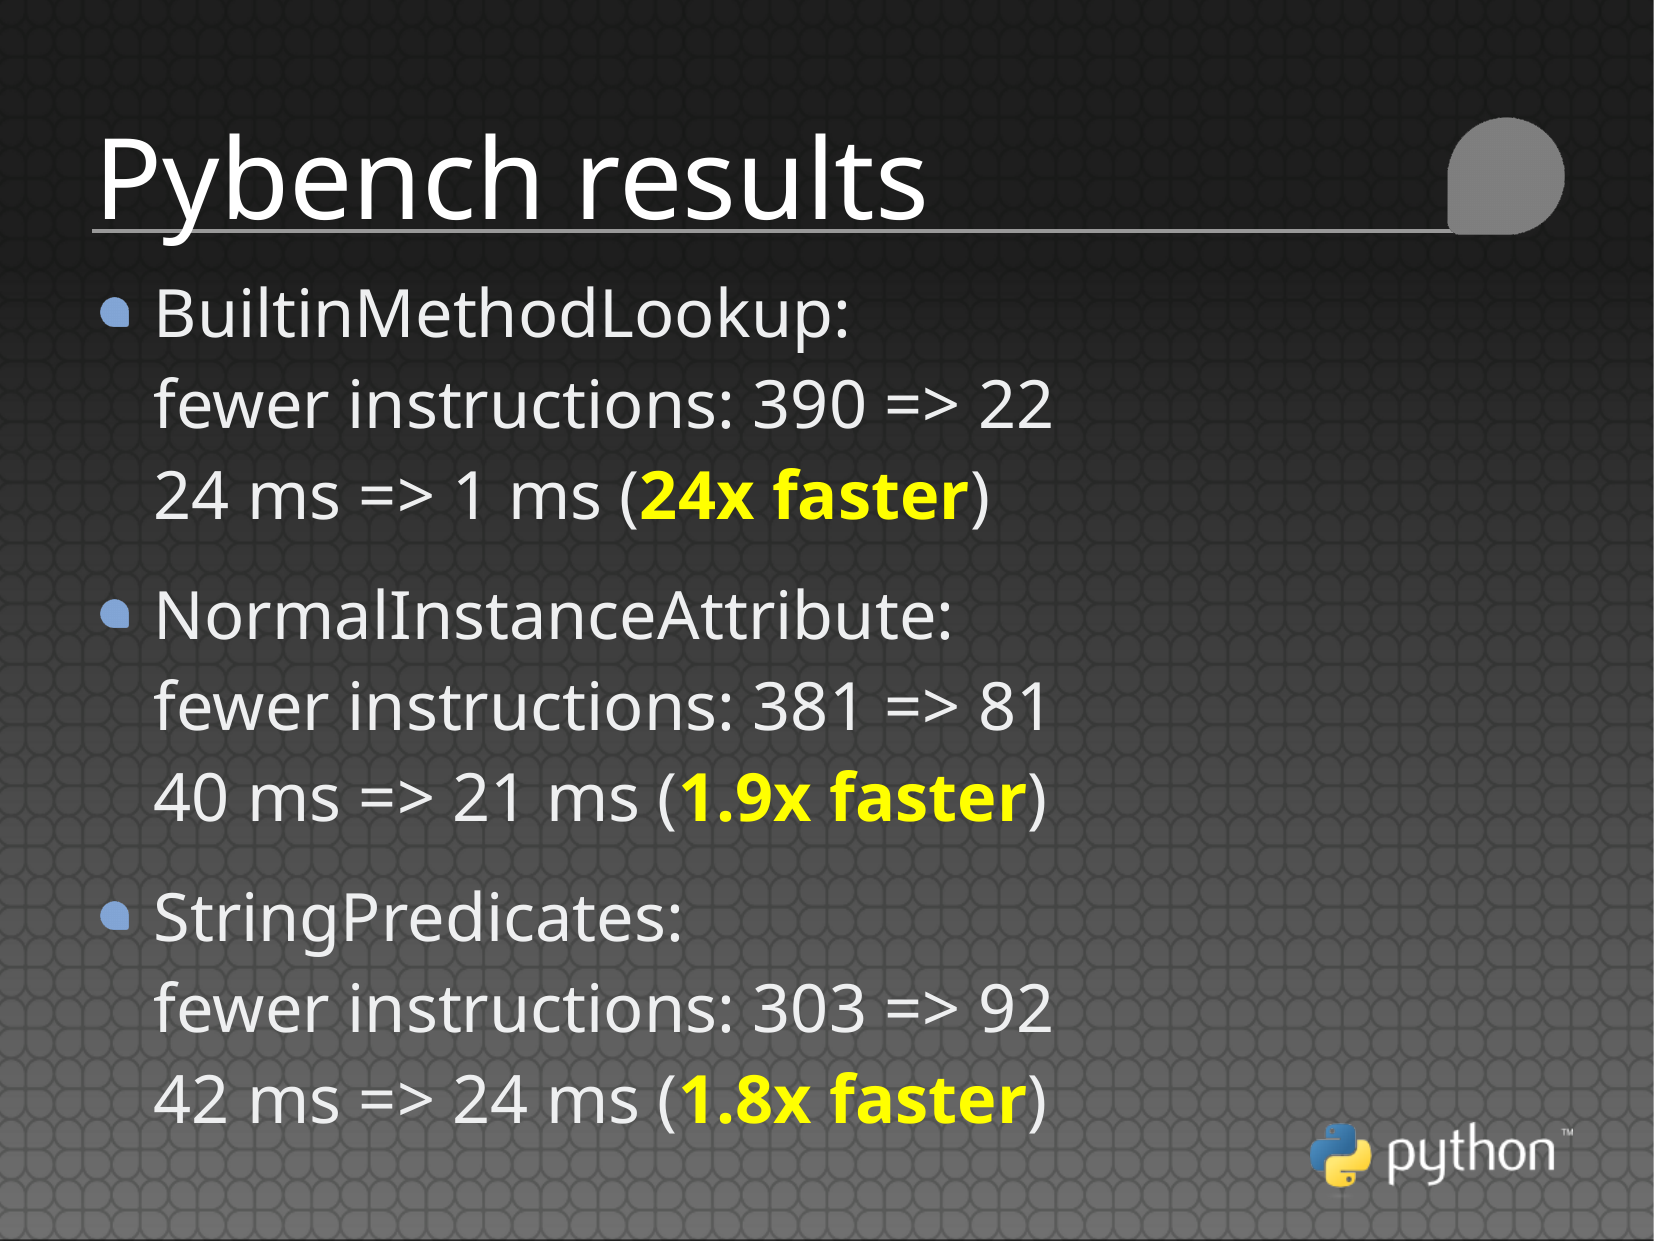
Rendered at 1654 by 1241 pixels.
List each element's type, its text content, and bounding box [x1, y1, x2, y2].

list BuiltinMethodLookup: fewer instructions: 390 => 22 24 ms => 1 ms (24x faster) NormalInstanceAttribute: fewer instructions: 381 => 81 40 ms => 21 ms (1.9x faster) StringPredicates: fewer instructions: 303 => 92 42 ms => 24 ms (1.8x faster) [82, 266, 1571, 1071]
picture [0, 0, 1654, 1241]
title Pybench results [94, 100, 1507, 251]
